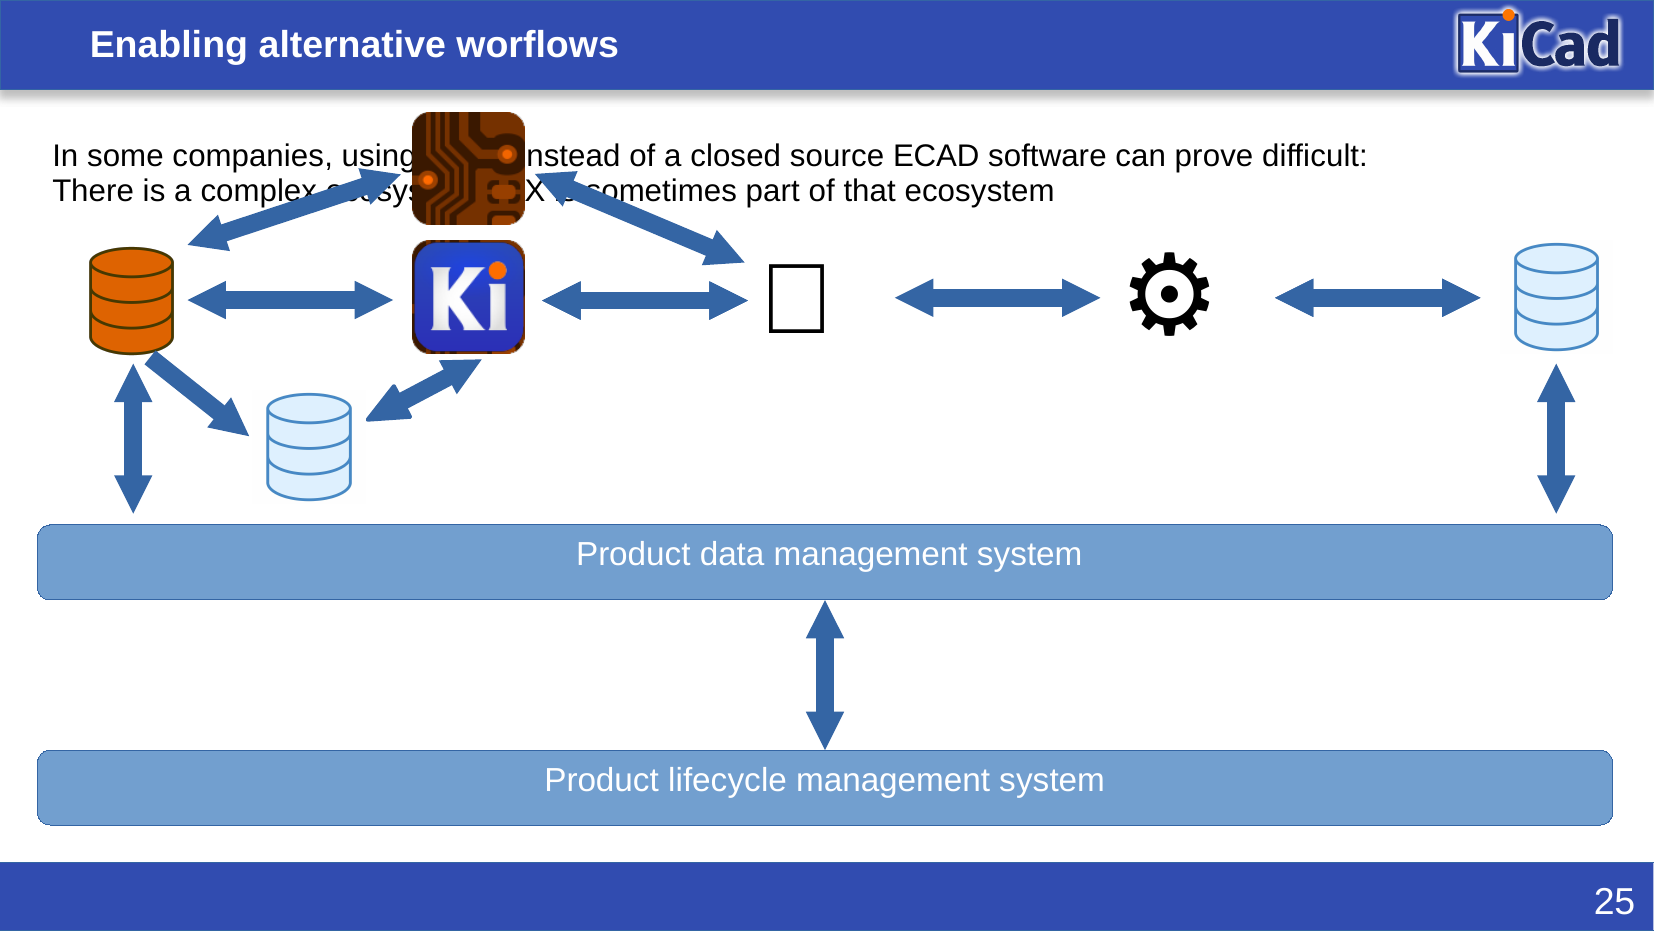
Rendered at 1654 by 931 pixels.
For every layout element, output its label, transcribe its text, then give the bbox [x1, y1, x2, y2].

text_box In some companies, using KiCad instead of a closed source ECAD software can prove difficult: There is a complex ecosystem. IDX is sometimes part of that ecosystem [525, 130, 1387, 215]
text_box ⚙️ [1105, 225, 1276, 366]
text_box <number> [1387, 873, 1651, 931]
picture [1500, 240, 1613, 354]
picture [412, 112, 525, 226]
picture [75, 244, 188, 358]
text_box Product lifecycle management system [37, 750, 1613, 826]
text_box Enabling alternative worflows [0, 0, 1412, 90]
text_box 📁 [744, 236, 927, 391]
text_box [0, 862, 1654, 931]
picture [1412, 0, 1654, 92]
picture [412, 240, 526, 354]
text_box Product data management system [37, 524, 1613, 600]
picture [252, 390, 366, 504]
text_box [1162, 90, 1651, 226]
text_box In some companies, using KiCad instead of a closed source ECAD software can prove difficult: There is a complex ecosystem. IDX is sometimes part of that ecosystem [37, 130, 412, 215]
